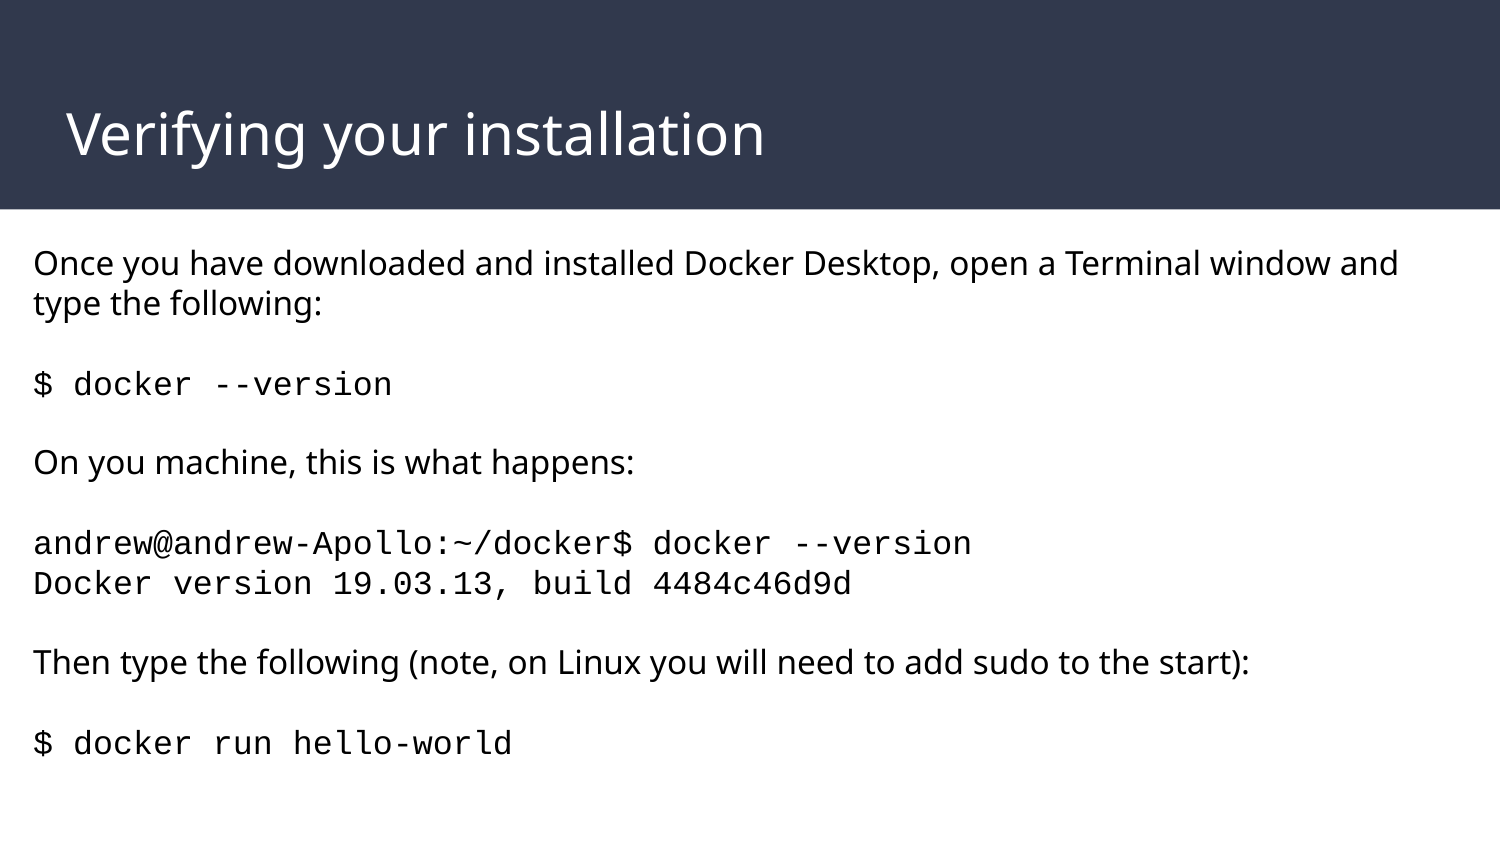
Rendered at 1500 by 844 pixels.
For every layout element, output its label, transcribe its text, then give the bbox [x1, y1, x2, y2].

title Verifying your installation [51, 82, 1449, 185]
text_box Once you have downloaded and installed Docker Desktop, open a Terminal window and type the following: $ docker --version On you machine, this is what happens: andrew@andrew-Apollo:~/docker$ docker --version Docker version 19.03.13, build 4484c46d9d Then type the following (note, on Linux you will need to add sudo to the start): $ docker run hello-world [18, 227, 1460, 801]
